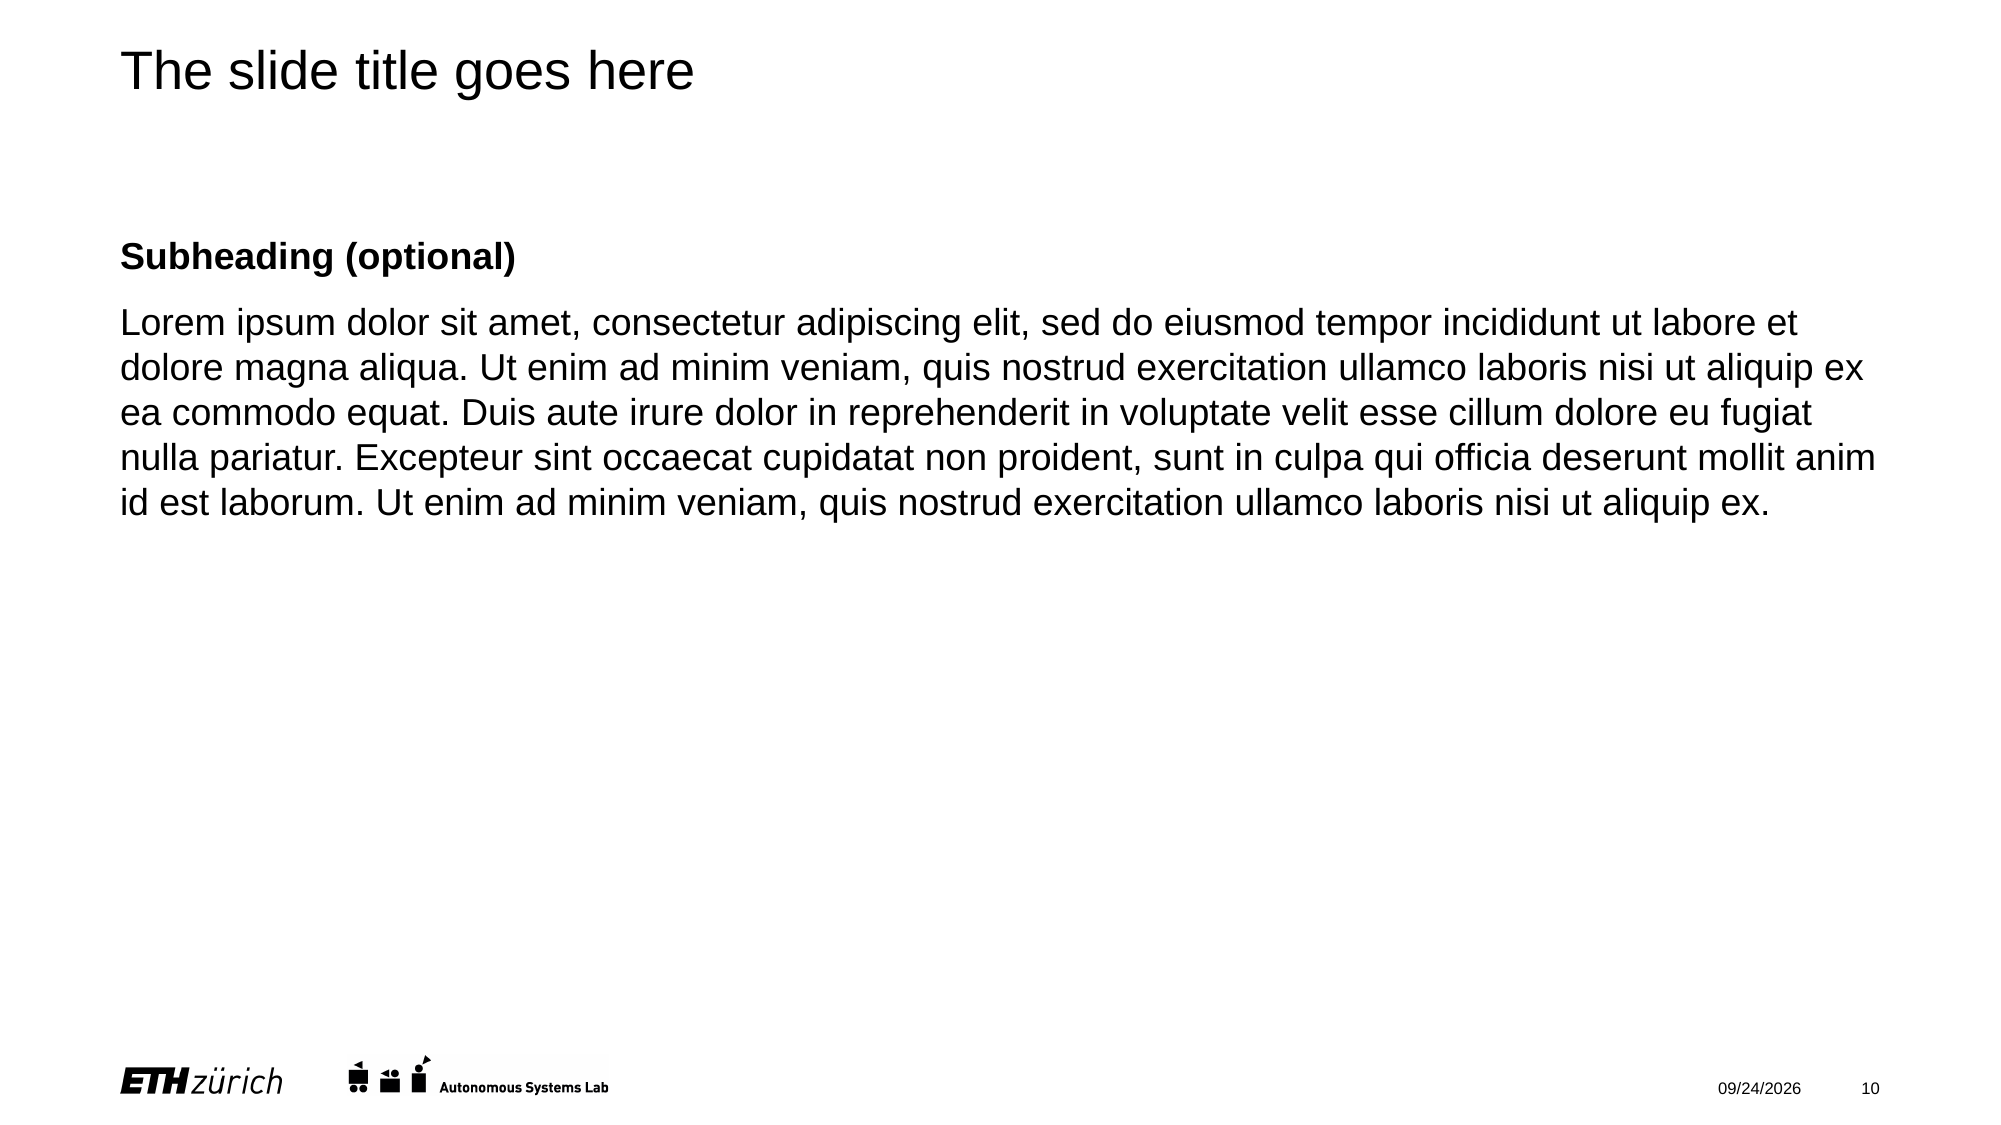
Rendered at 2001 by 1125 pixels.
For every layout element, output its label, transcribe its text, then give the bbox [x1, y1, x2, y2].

list Subheading (optional) Lorem ipsum dolor sit amet, consectetur adipiscing elit, sed do eiusmod tempor incididunt ut labore et dolore magna aliqua. Ut enim ad minim veniam, quis nostrud exercitation ullamco laboris nisi ut aliquip ex ea commodo equat. Duis aute irure dolor in reprehenderit in voluptate velit esse cillum dolore eu fugiat nulla pariatur. Excepteur sint occaecat cupidatat non proident, sunt in culpa qui officia deserunt mollit anim id est laborum. Ut enim ad minim veniam, quis nostrud exercitation ullamco laboris nisi ut aliquip ex. [120, 231, 1880, 1000]
picture [120, 1067, 282, 1094]
slide_number <number> [1827, 1069, 1880, 1106]
title The slide title goes here [120, 42, 1880, 191]
slide_number 01/04/2021 [1718, 1069, 1819, 1106]
